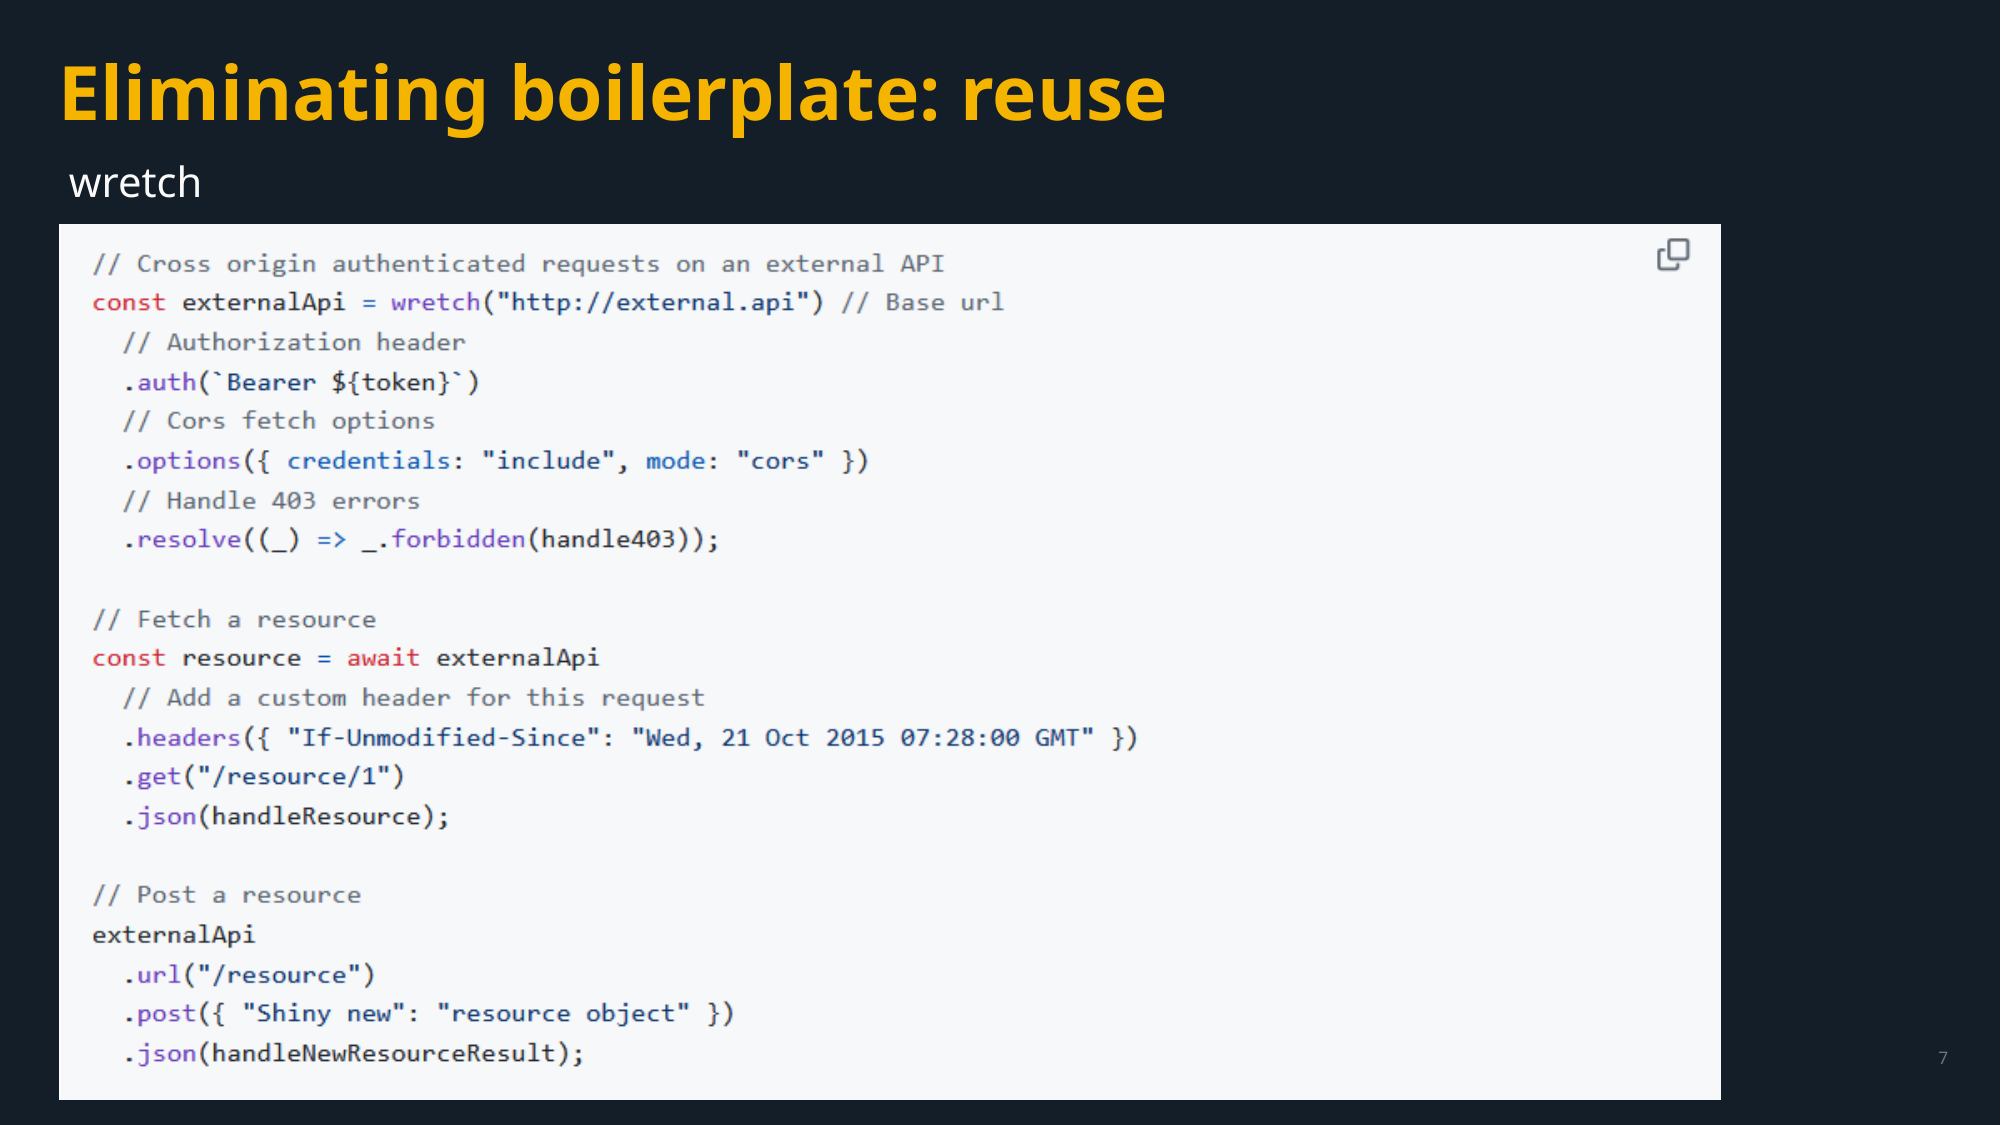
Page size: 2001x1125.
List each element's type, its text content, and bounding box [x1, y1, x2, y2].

picture [59, 224, 1721, 1112]
text_box Eliminating boilerplate: reuse [59, 59, 1962, 205]
text_box wretch [59, 146, 1257, 217]
slide_number <number> [1827, 1047, 1948, 1072]
